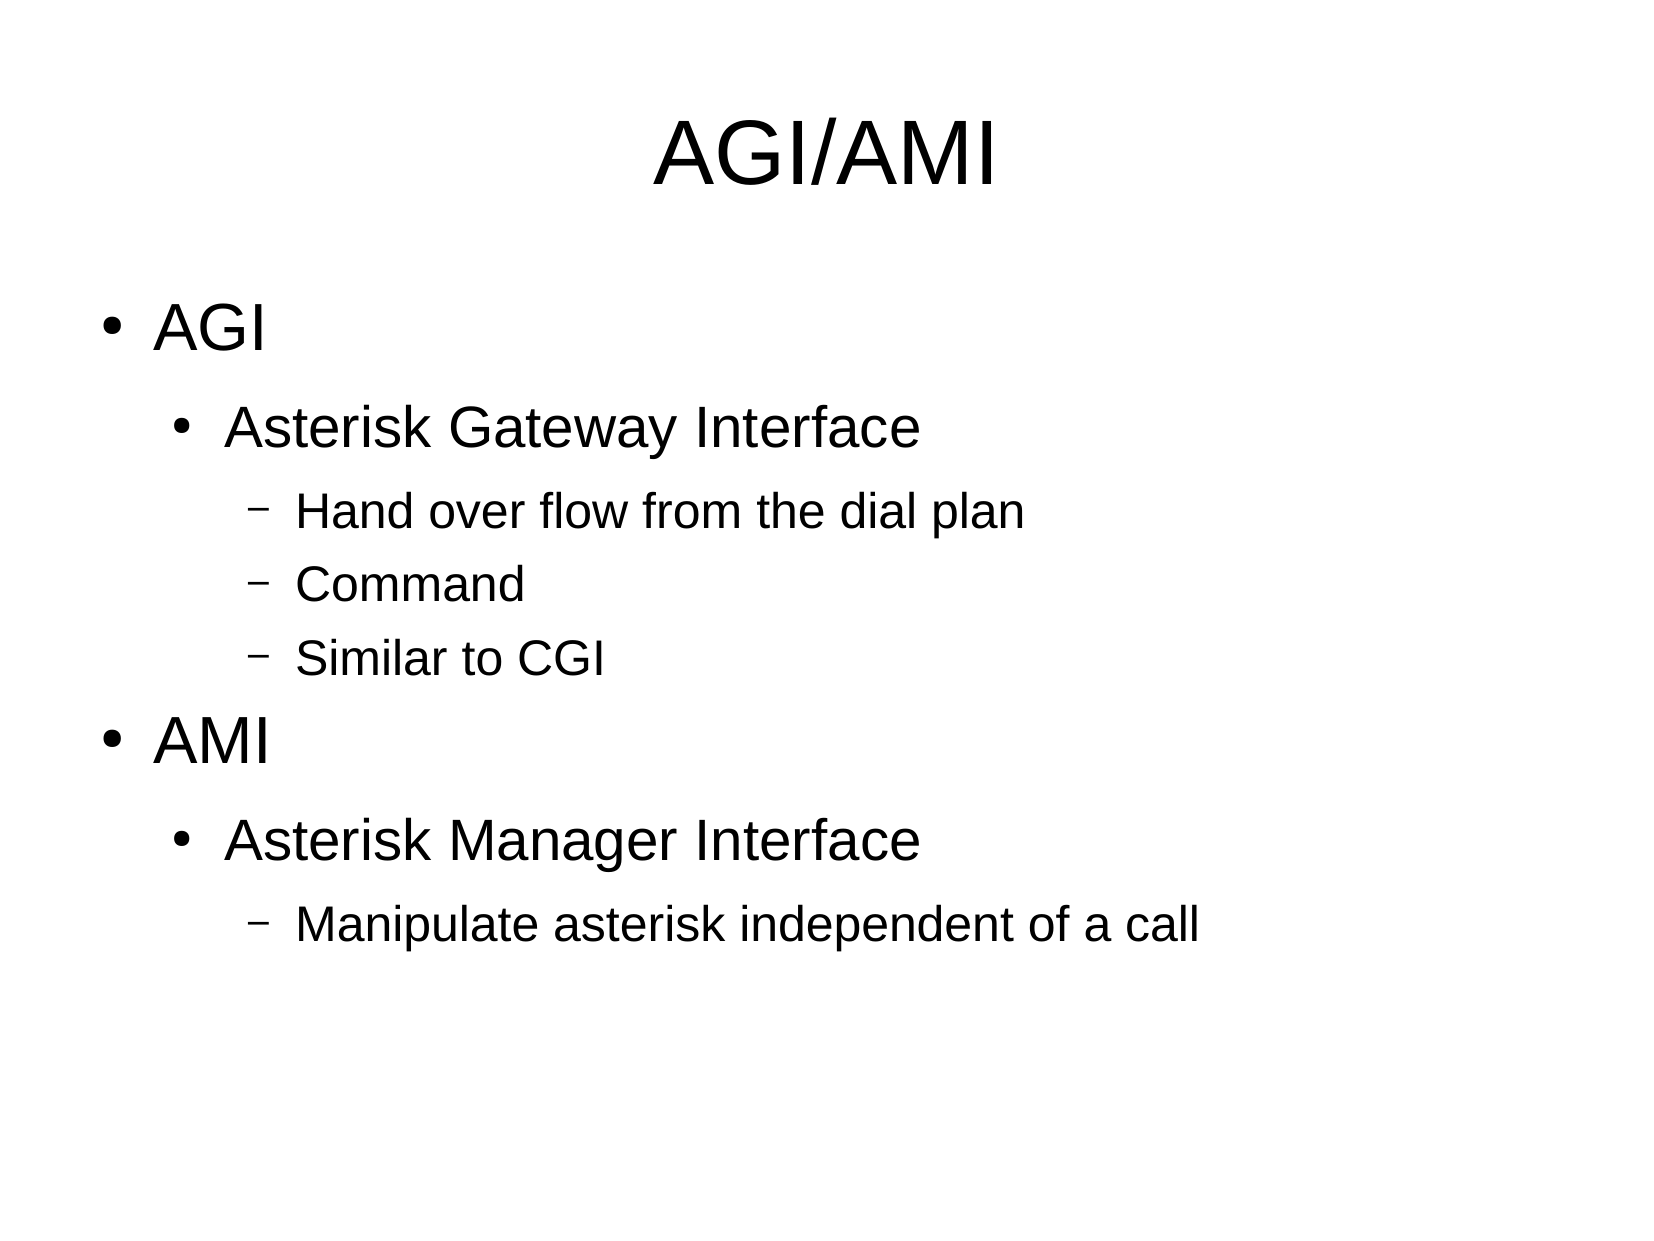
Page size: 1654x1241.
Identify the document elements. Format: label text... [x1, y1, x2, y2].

title AGI/AMI [82, 56, 1571, 250]
list AGI Asterisk Gateway Interface Hand over flow from the dial plan Command Similar to CGI AMI Asterisk Manager Interface Manipulate asterisk independent of a call [82, 290, 1571, 1109]
